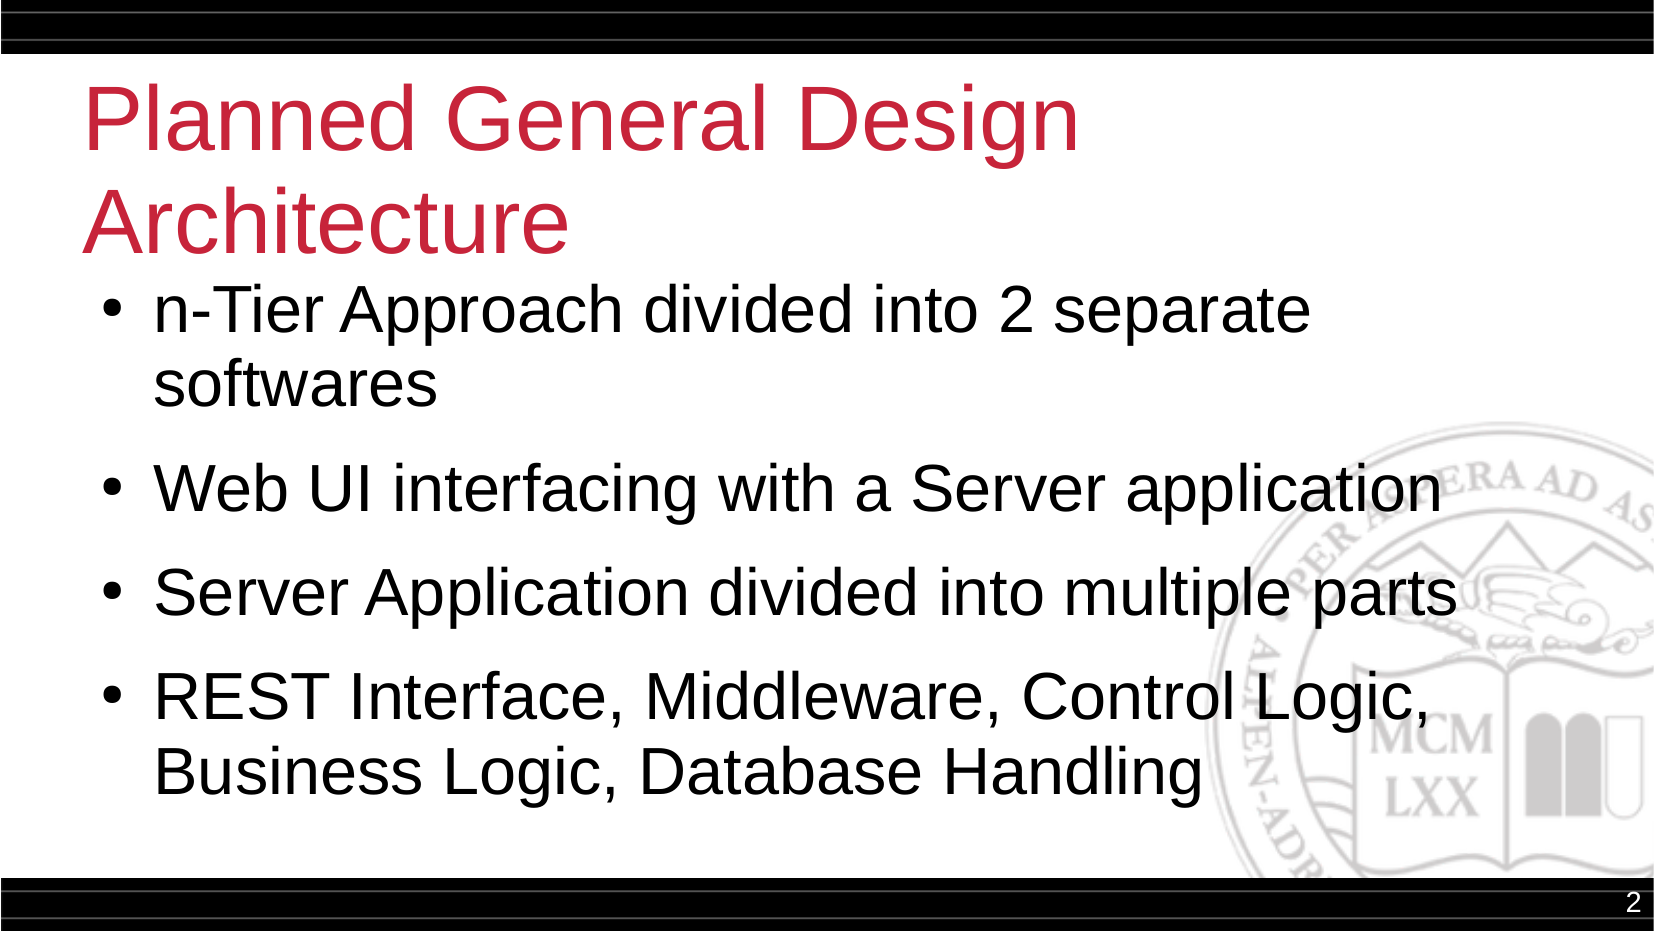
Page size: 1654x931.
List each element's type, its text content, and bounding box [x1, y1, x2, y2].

picture [1, 878, 1654, 931]
picture [1, 0, 1654, 54]
list n-Tier Approach divided into 2 separate softwares Web UI interfacing with a Server application Server Application divided into multiple parts REST Interface, Middleware, Control Logic, Business Logic, Database Handling [82, 271, 1571, 851]
title Planned General Design Architecture [82, 67, 1571, 271]
